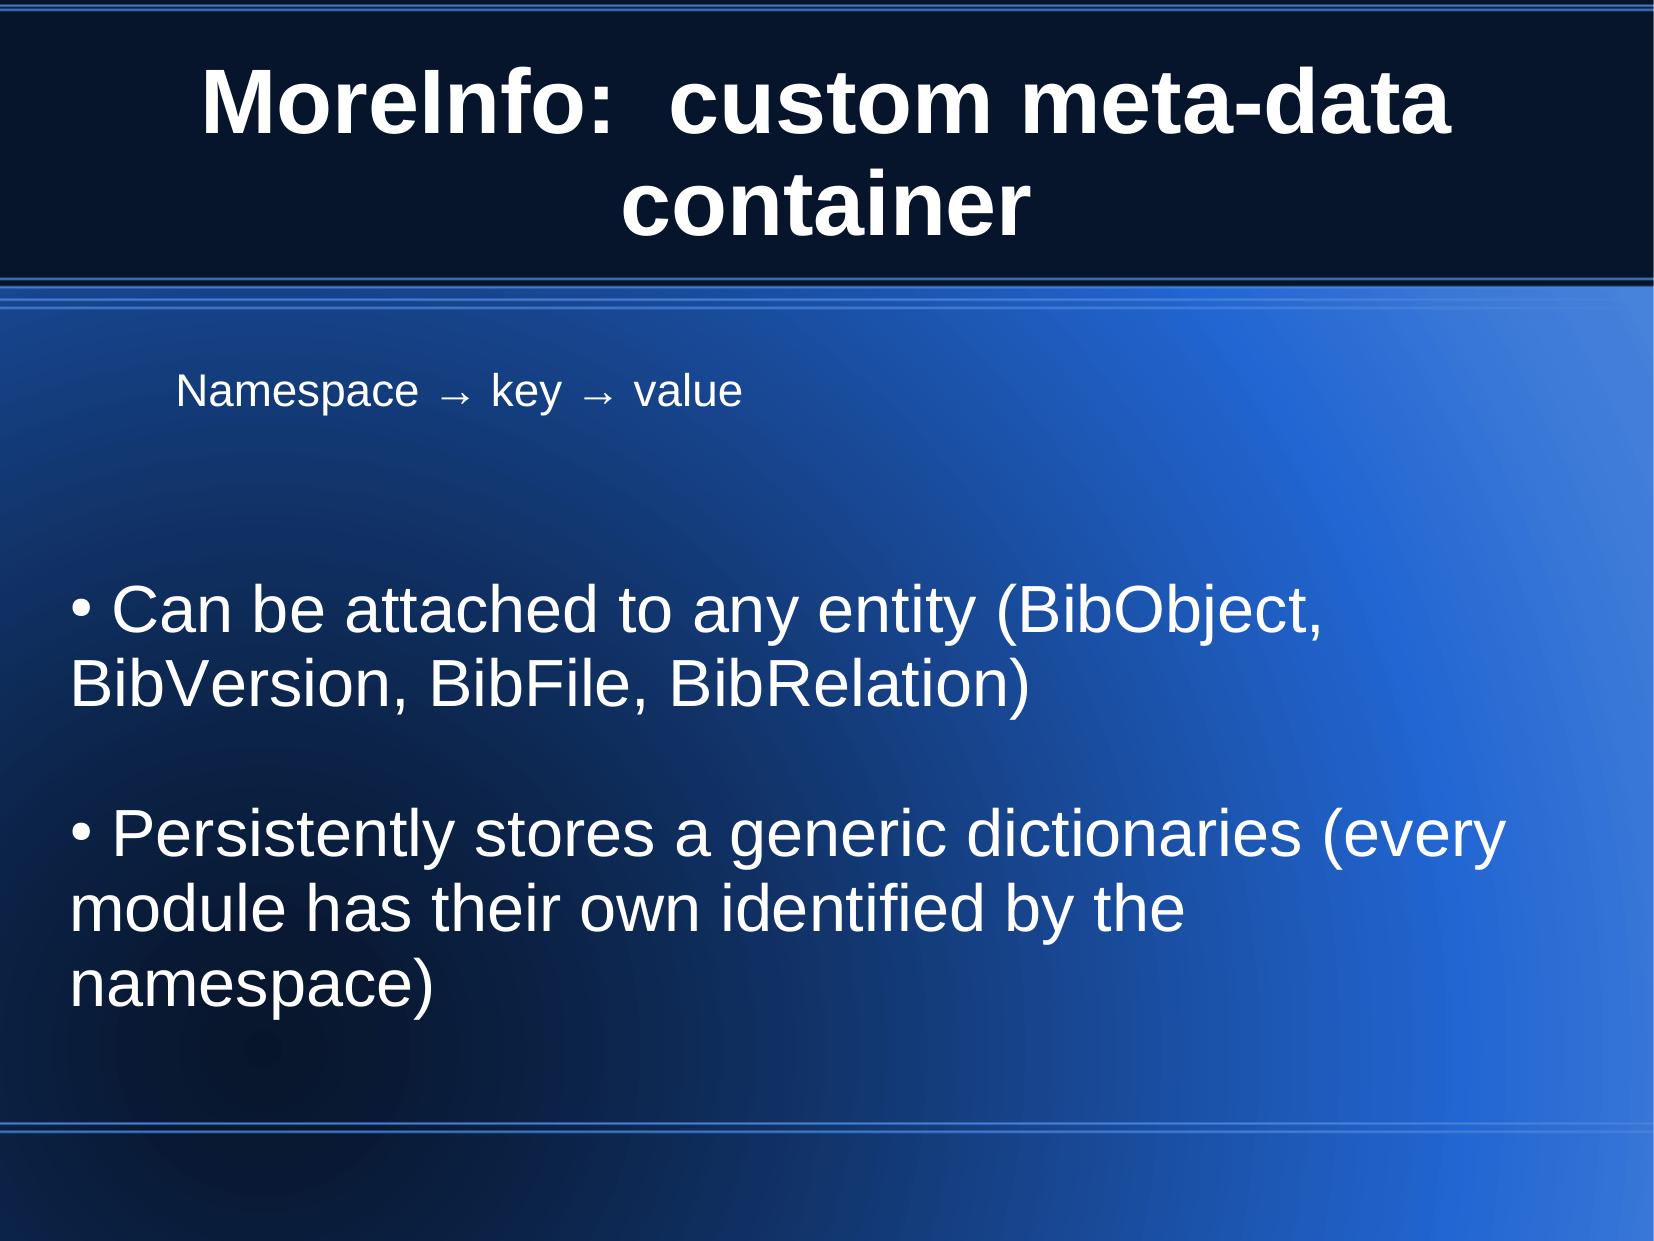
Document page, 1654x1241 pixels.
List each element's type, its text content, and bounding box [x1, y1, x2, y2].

picture [0, 0, 1654, 1241]
title MoreInfo: custom meta-data container [82, 49, 1571, 257]
text_box Namespace → key → value [160, 357, 759, 424]
subtitle Can be attached to any entity (BibObject, BibVersion, BibFile, BibRelation) Persistently stores a generic dictionaries (every module has their own identified by the namespace) [69, 480, 1558, 1112]
